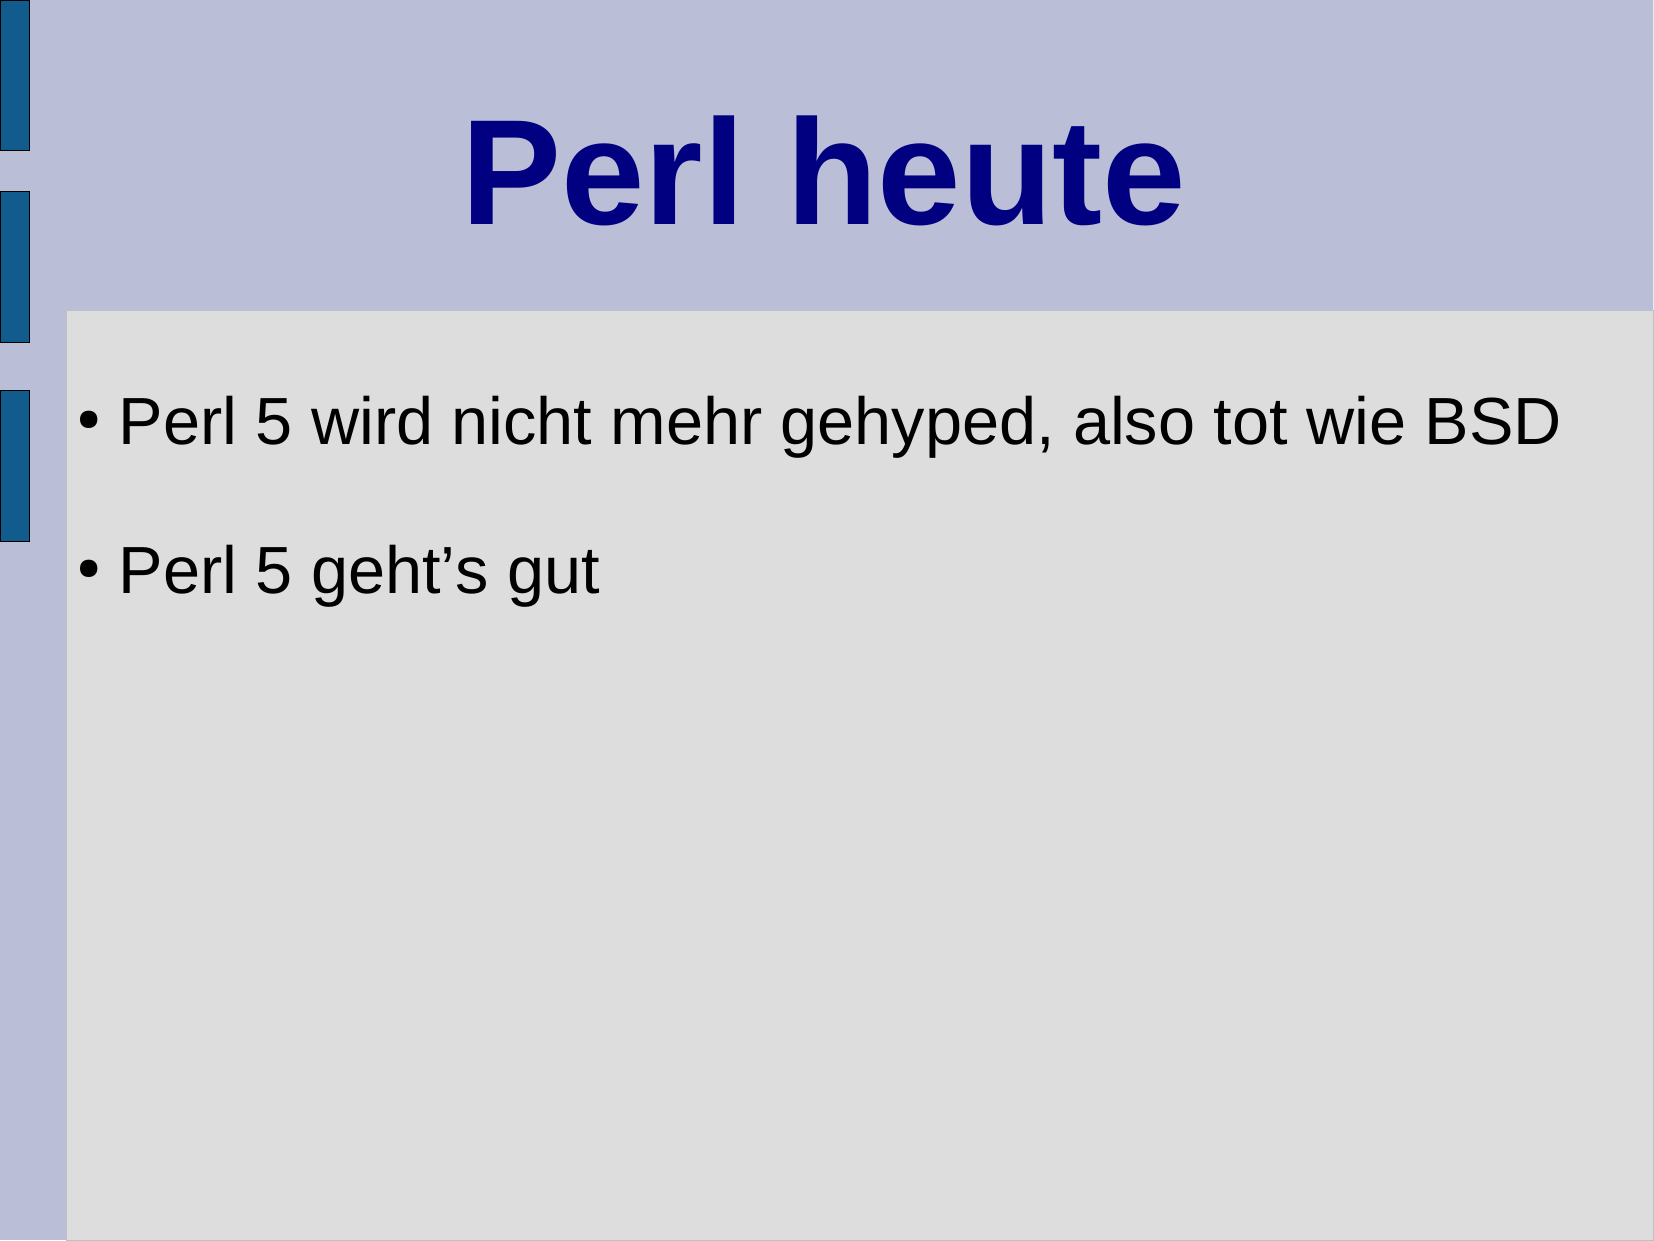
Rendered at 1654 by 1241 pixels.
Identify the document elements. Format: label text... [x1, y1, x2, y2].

list Perl 5 wird nicht mehr gehyped, also tot wie BSD Perl 5 geht’s gut [76, 383, 1565, 1182]
title Perl heute [118, 68, 1531, 277]
